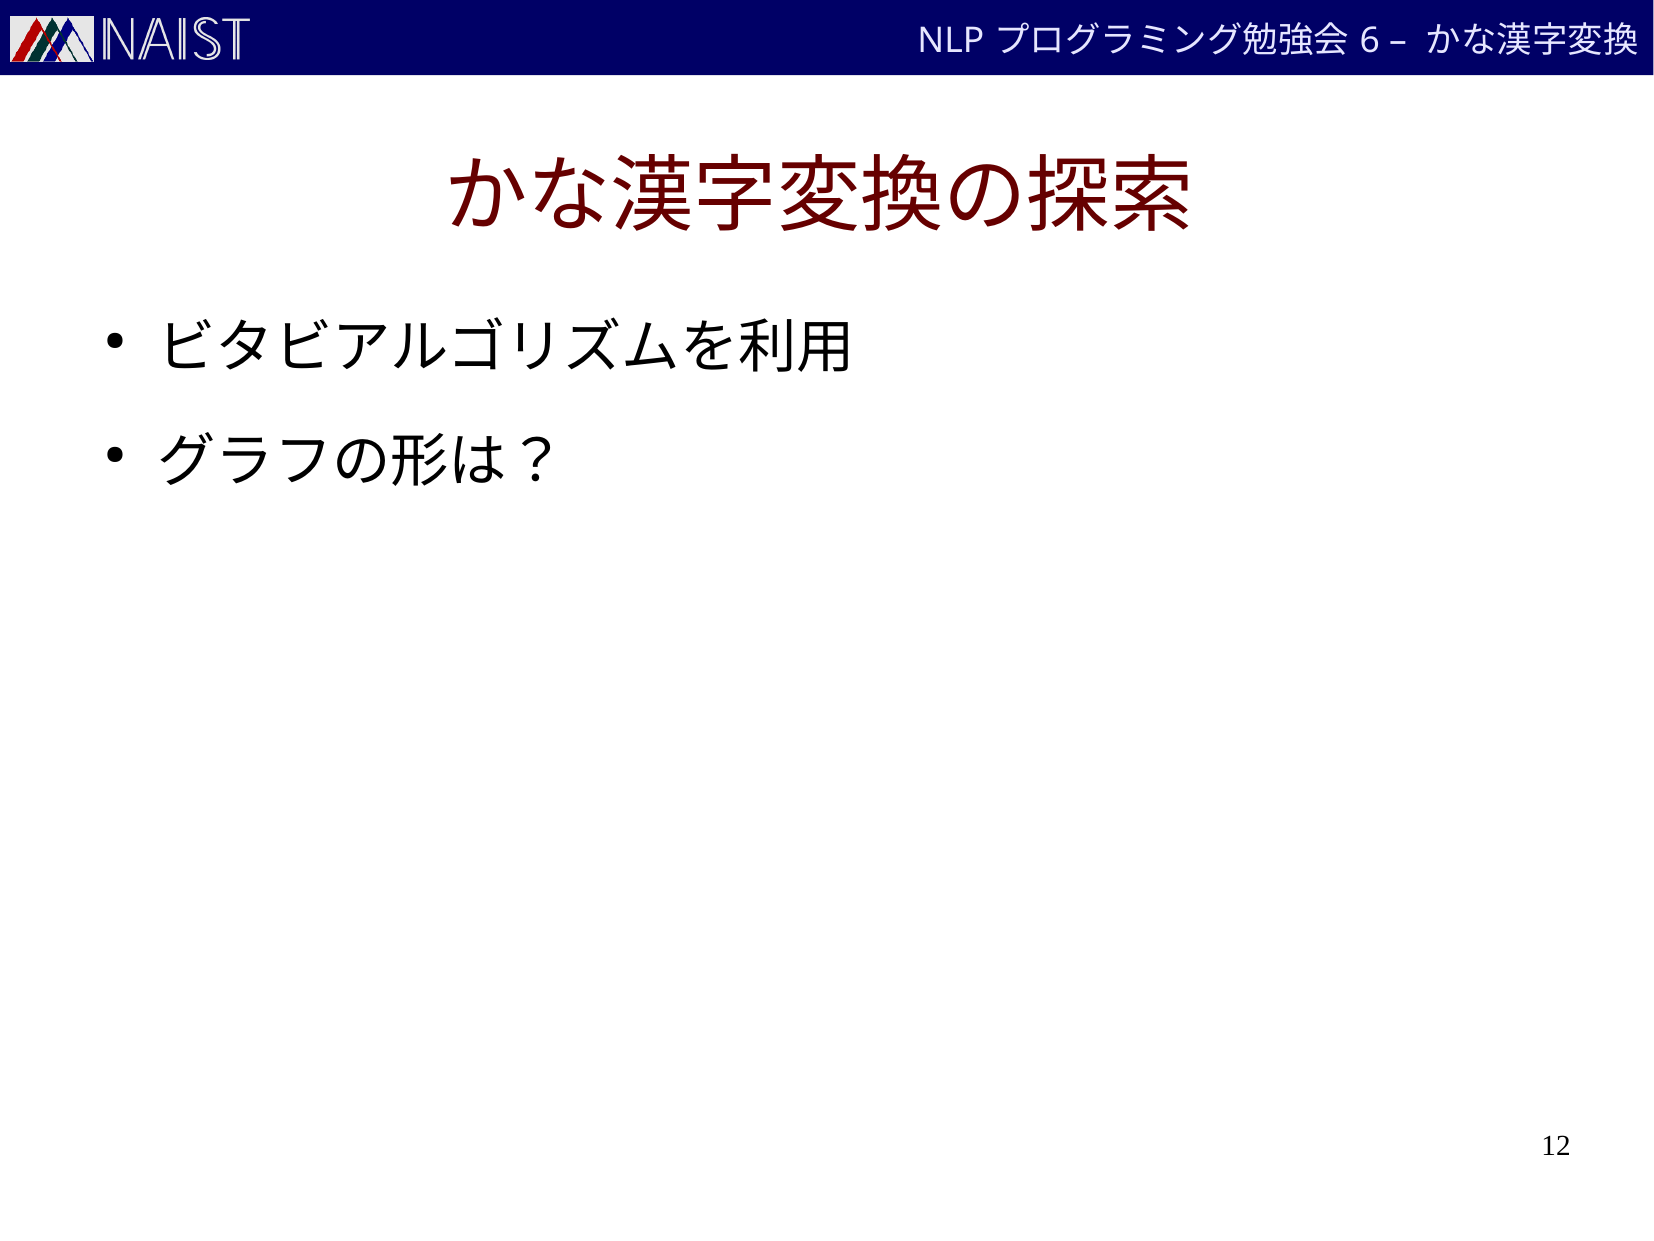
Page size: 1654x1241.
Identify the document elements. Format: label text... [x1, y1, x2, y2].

picture [102, 17, 251, 60]
list ビタビアルゴリズムを利用 グラフの形は？ [86, 300, 1576, 1119]
picture [10, 16, 94, 62]
title かな漢字変換の探索 [75, 92, 1564, 285]
